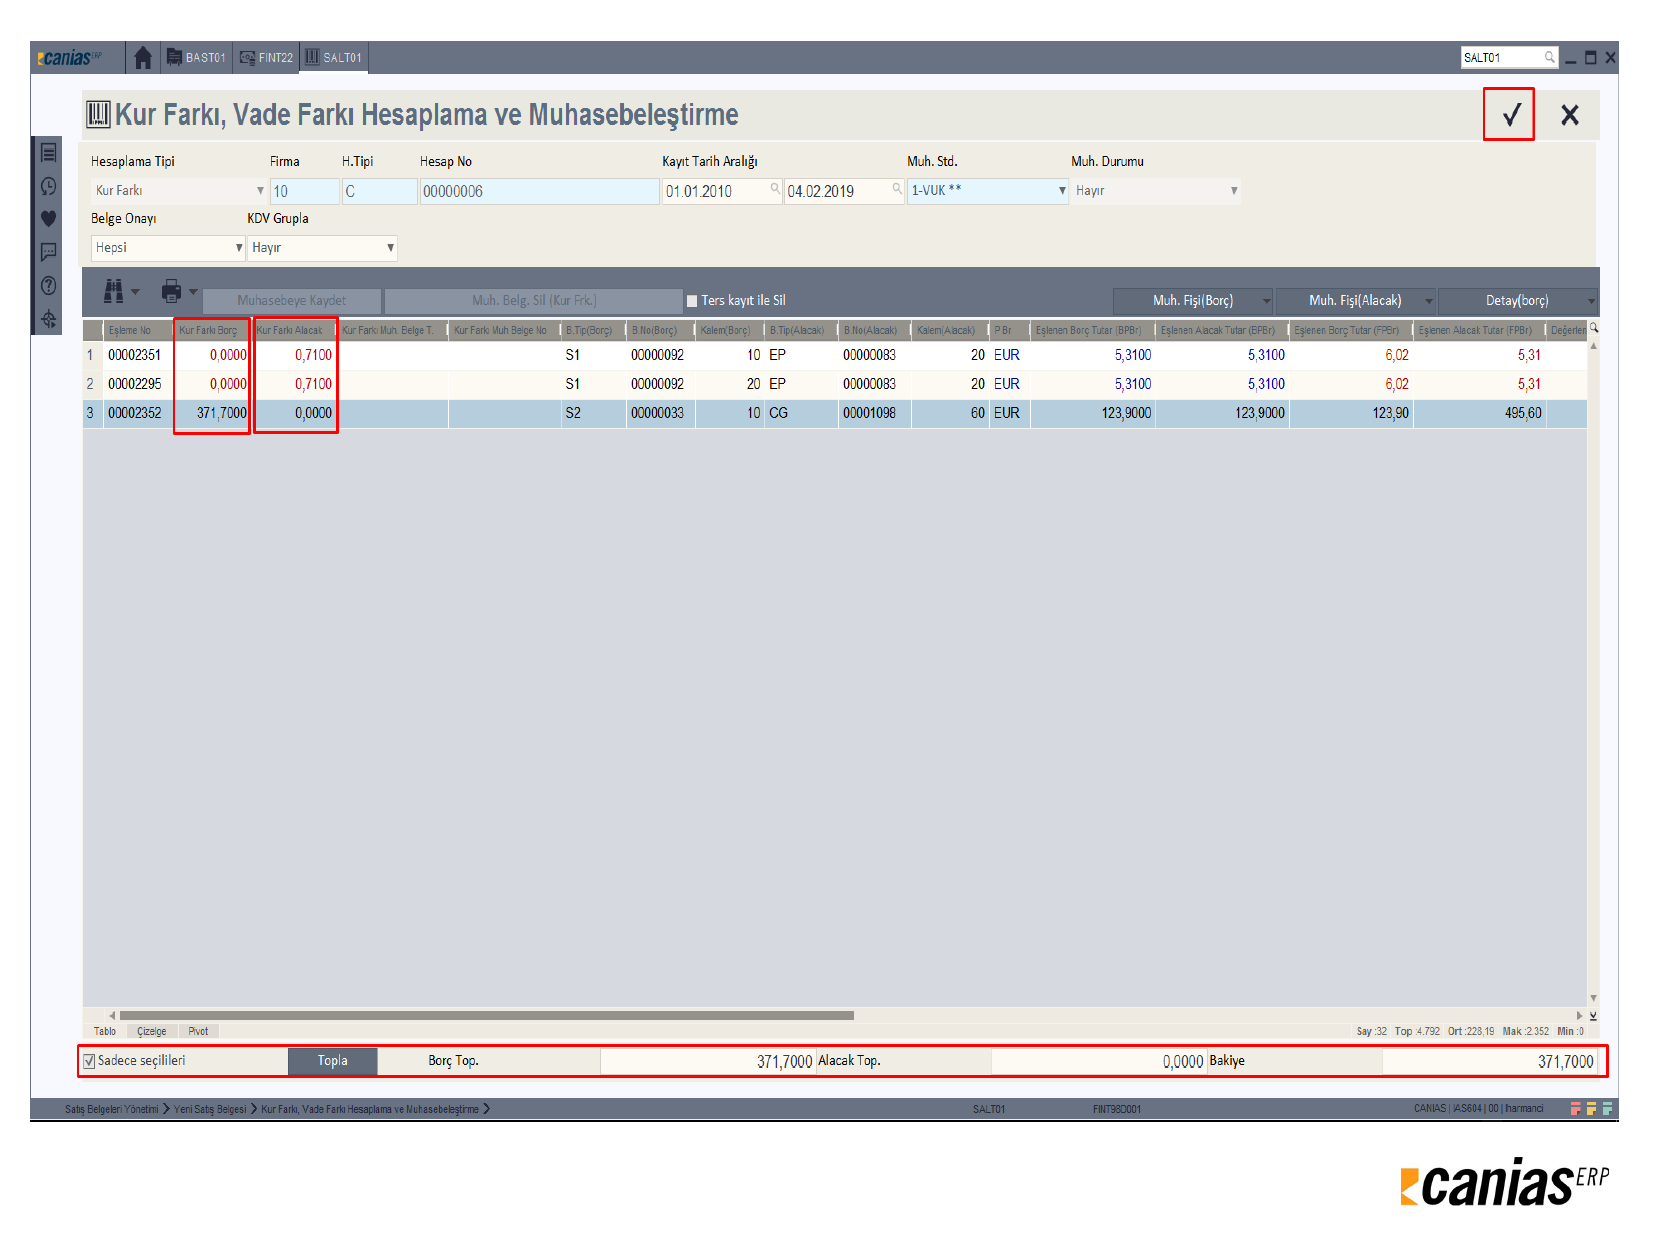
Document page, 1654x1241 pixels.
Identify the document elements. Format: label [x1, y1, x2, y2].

picture [30, 41, 1619, 1123]
picture [1375, 1139, 1635, 1223]
